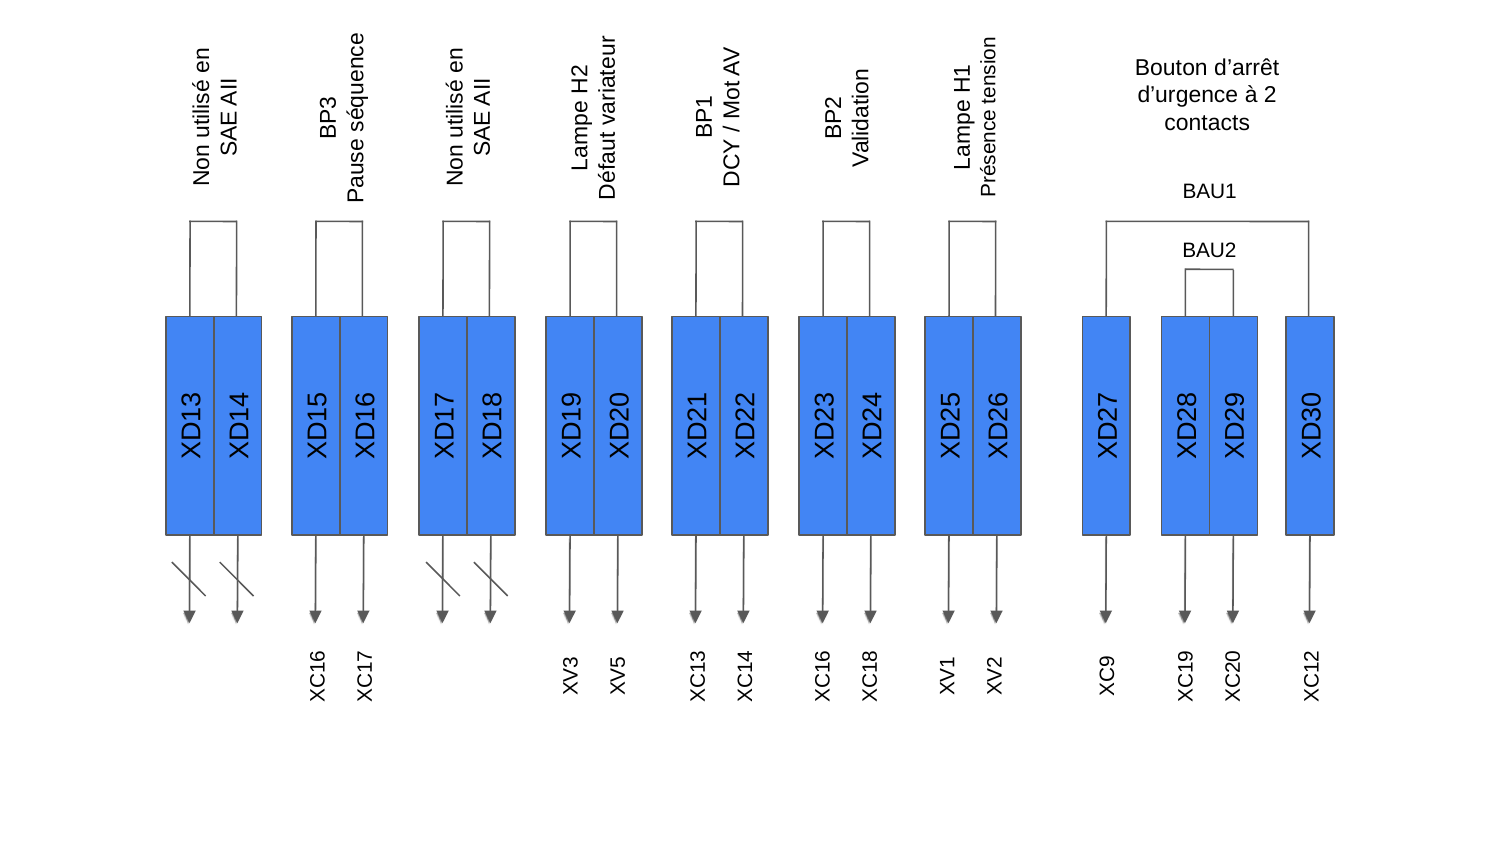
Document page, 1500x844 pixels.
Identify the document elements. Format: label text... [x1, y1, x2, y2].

text_box [925, 316, 1021, 375]
text_box Non utilisé en SAE AII [171, 13, 257, 221]
text_box XD15 [284, 375, 332, 476]
text_box BP2 Validation [803, 14, 889, 222]
text_box XC19 [1156, 622, 1204, 730]
text_box XC13 [668, 622, 716, 730]
text_box XD24 [839, 375, 902, 476]
text_box [166, 476, 262, 535]
text_box XD27 [1074, 375, 1138, 476]
text_box Bouton d’arrêt d’urgence à 2 contacts [1103, 37, 1311, 150]
text_box XD19 [538, 375, 586, 476]
text_box XV3 [541, 622, 589, 730]
text_box Lampe H2 Défaut variateur [549, 14, 635, 222]
text_box [291, 476, 388, 535]
text_box [799, 476, 895, 535]
text_box XD13 [158, 375, 206, 476]
text_box XC17 [336, 622, 392, 730]
text_box XV1 [918, 622, 965, 730]
text_box XC20 [1204, 622, 1260, 730]
text_box XD29 [1201, 375, 1265, 476]
text_box XD18 [459, 375, 522, 476]
text_box [1286, 476, 1334, 535]
text_box [1161, 476, 1258, 535]
text_box [166, 316, 262, 375]
text_box XD21 [664, 375, 712, 476]
text_box [419, 476, 515, 535]
text_box XD30 [1278, 375, 1341, 476]
text_box Lampe H1 Présence tension [932, 13, 1015, 221]
text_box BAU1 [1156, 162, 1263, 218]
text_box [672, 476, 768, 535]
text_box [291, 316, 388, 375]
text_box XC9 [1078, 622, 1134, 730]
text_box XD14 [206, 375, 269, 476]
text_box [546, 316, 642, 375]
text_box XD23 [791, 375, 839, 476]
text_box [925, 476, 1021, 535]
text_box [1082, 316, 1131, 375]
text_box [672, 316, 768, 375]
text_box XC16 [288, 622, 336, 730]
text_box BP3 Pause séquence [297, 14, 383, 222]
text_box XD28 [1153, 375, 1201, 476]
text_box XV2 [965, 622, 1021, 730]
text_box XC18 [840, 622, 897, 730]
text_box [1082, 476, 1131, 535]
text_box XC14 [716, 622, 772, 730]
text_box XD16 [332, 375, 395, 476]
text_box XC12 [1282, 622, 1338, 730]
text_box [1161, 316, 1258, 375]
text_box XV5 [589, 622, 645, 730]
text_box BAU2 [1156, 221, 1263, 277]
text_box BP1 DCY / Mot AV [673, 13, 759, 221]
text_box XC16 [793, 622, 841, 730]
text_box [1286, 316, 1334, 375]
text_box [546, 476, 642, 535]
text_box XD25 [917, 375, 965, 476]
text_box XD20 [586, 375, 649, 476]
text_box XD17 [411, 375, 459, 476]
text_box Non utilisé en SAE AII [424, 13, 510, 221]
text_box [799, 316, 895, 375]
text_box [419, 316, 515, 375]
text_box XD26 [965, 375, 1028, 476]
text_box XD22 [712, 375, 775, 476]
